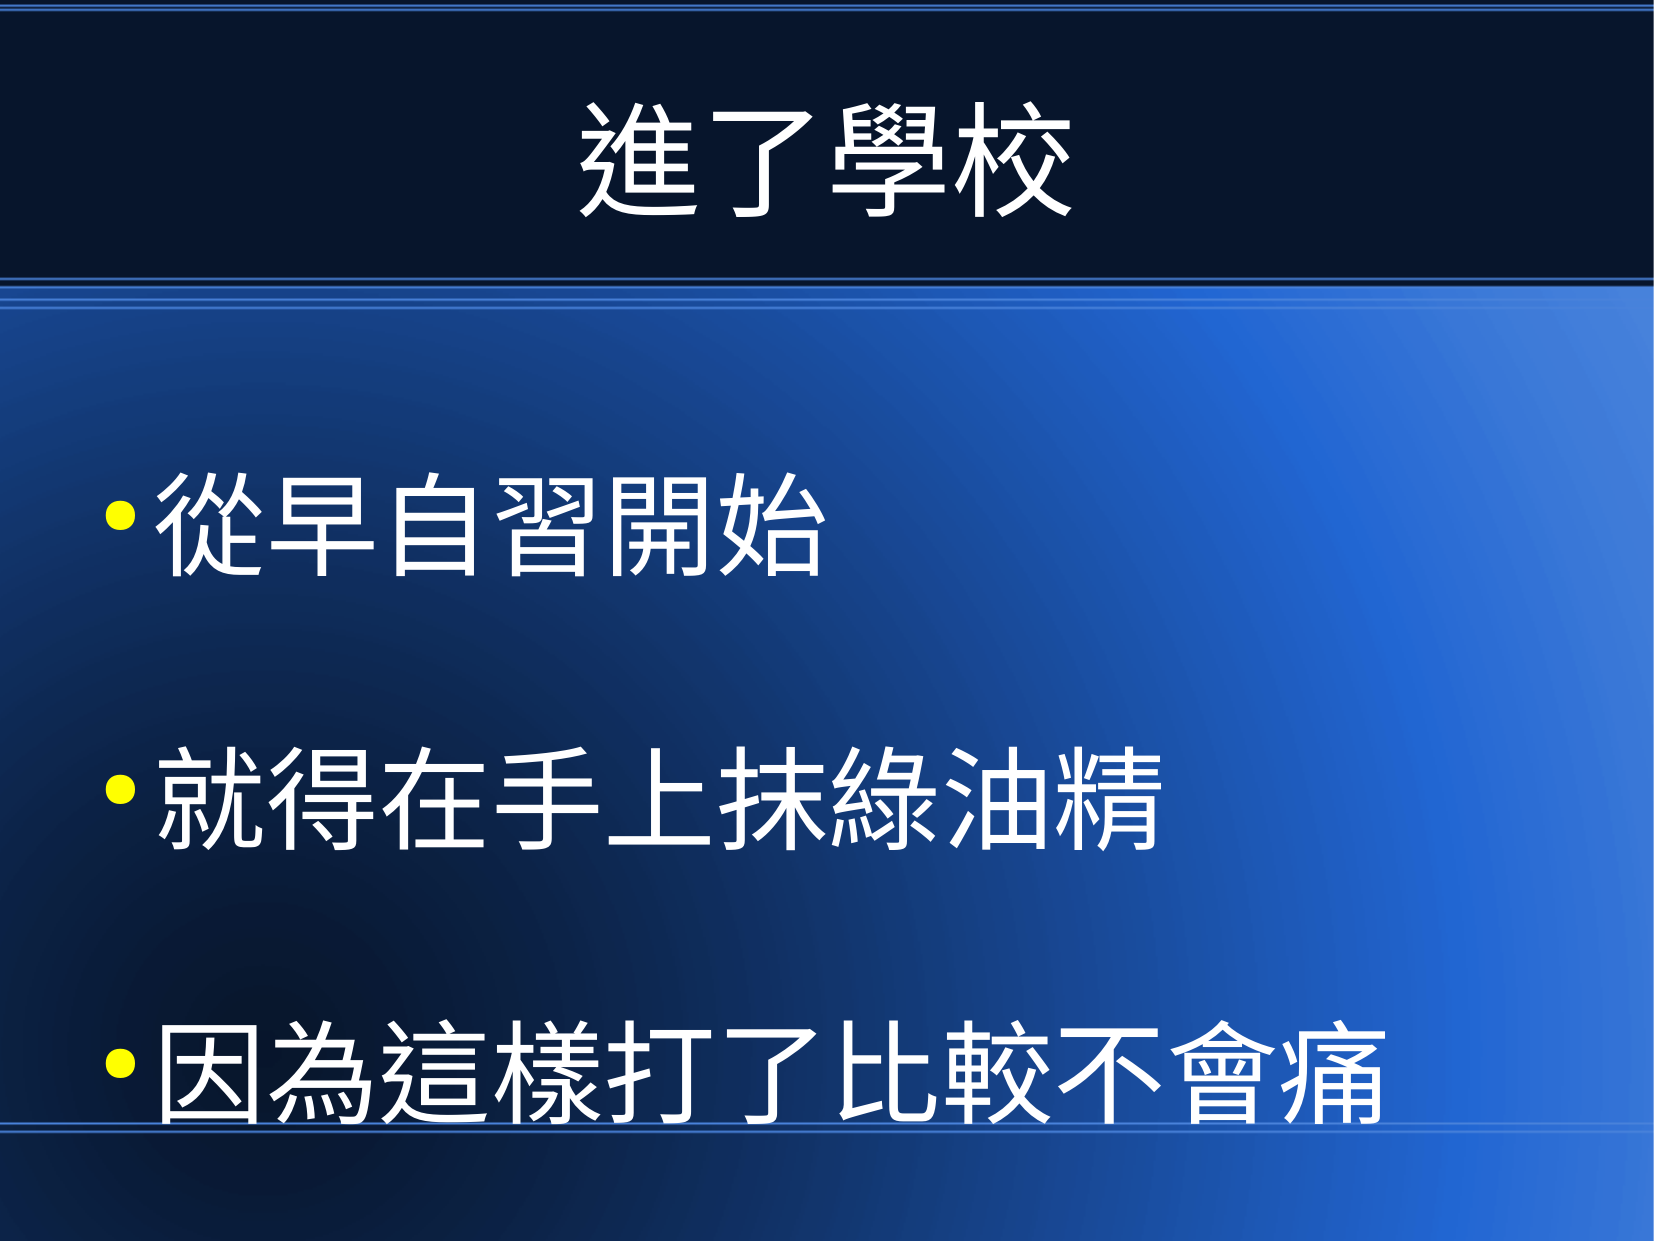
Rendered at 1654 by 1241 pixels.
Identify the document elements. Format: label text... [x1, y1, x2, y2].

picture [0, 0, 1654, 1241]
list 從早自習開始 就得在手上抹綠油精 因為這樣打了比較不會痛 [82, 355, 1571, 1241]
title 進了學校 [82, 49, 1571, 257]
